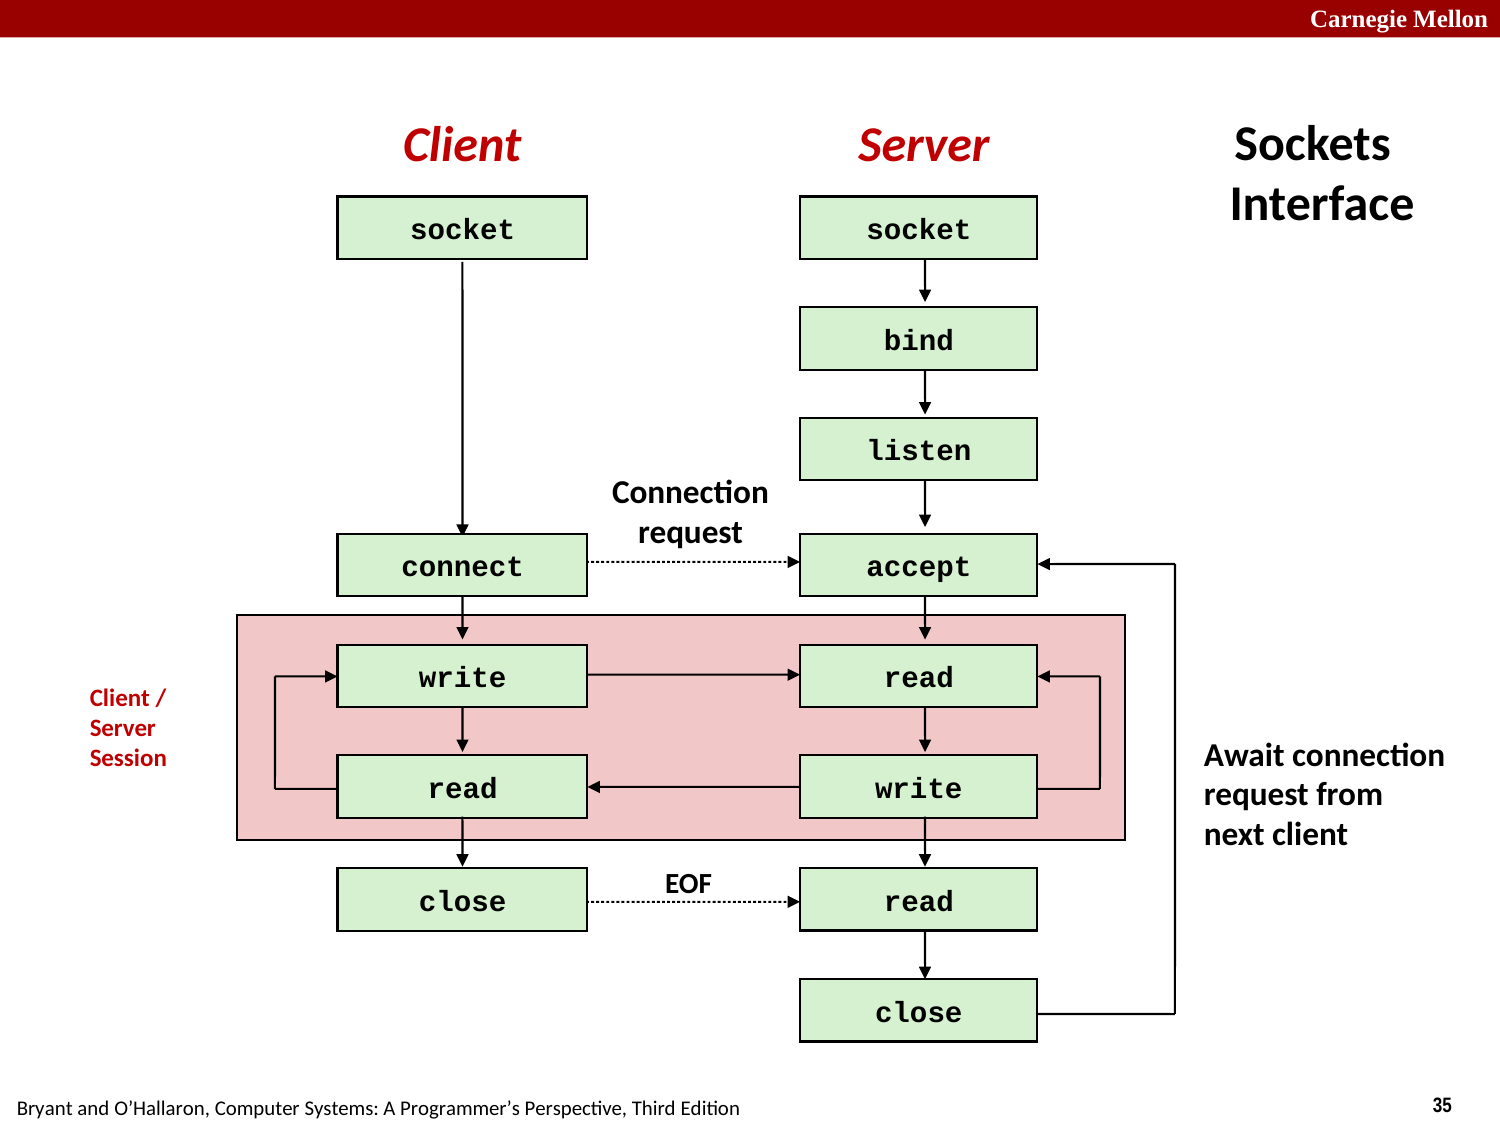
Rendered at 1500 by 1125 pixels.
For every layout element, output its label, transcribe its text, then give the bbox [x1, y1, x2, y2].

text_box Server [843, 104, 1005, 180]
text_box Client / Server Session [74, 674, 213, 779]
text_box connect [337, 533, 588, 597]
text_box socket [799, 196, 1038, 259]
text_box EOF [650, 857, 728, 907]
text_box listen [799, 417, 1038, 481]
text_box Await connection request from next client [1189, 725, 1461, 860]
text_box socket [337, 196, 588, 259]
text_box [276, 676, 1098, 787]
title Sockets Interface [1137, 72, 1488, 269]
text_box Client [388, 104, 537, 180]
text_box close [799, 979, 1038, 1042]
text_box read [337, 755, 588, 818]
text_box write [799, 755, 1038, 818]
text_box [237, 614, 1125, 840]
text_box accept [799, 533, 1038, 597]
text_box bind [799, 307, 1038, 370]
text_box [464, 788, 923, 840]
text_box Connection request [597, 462, 785, 558]
text_box write [337, 644, 588, 708]
text_box read [799, 644, 1038, 708]
text_box read [799, 868, 1038, 931]
text_box close [337, 868, 588, 931]
